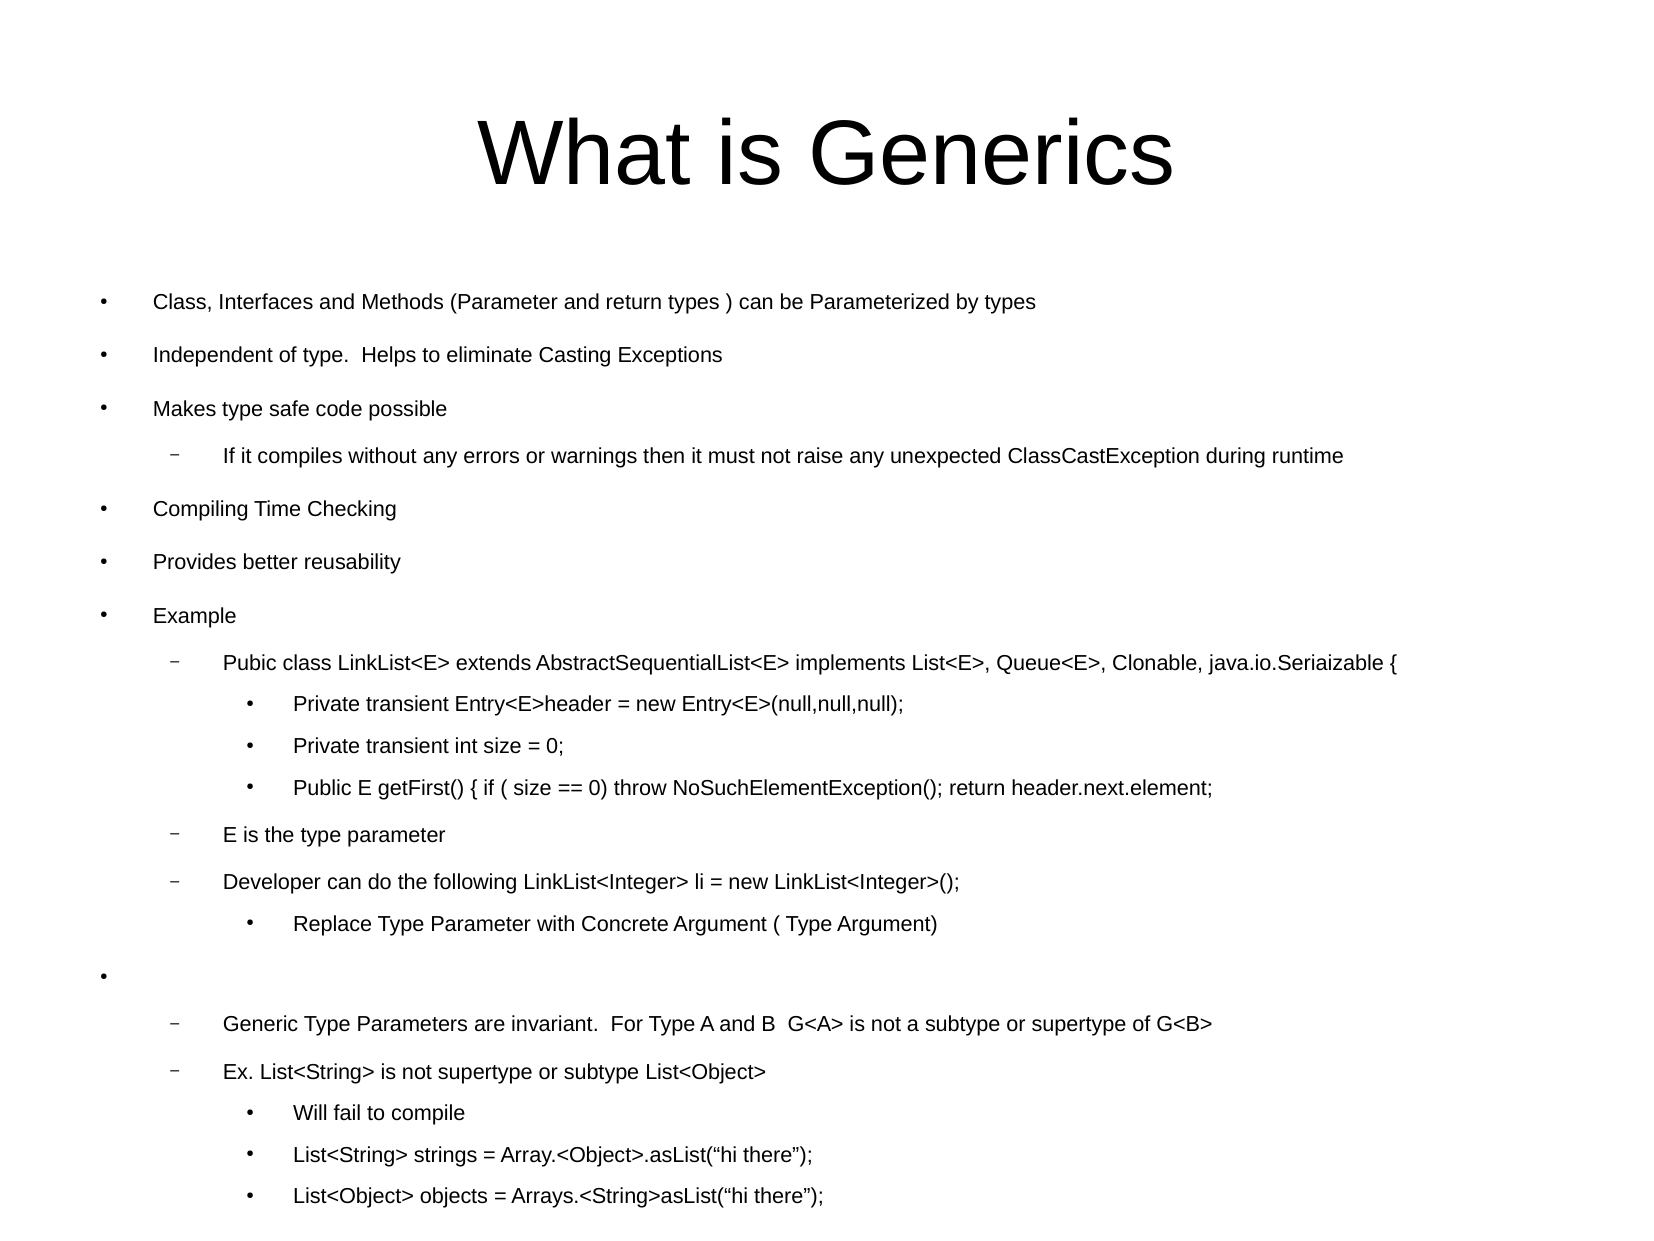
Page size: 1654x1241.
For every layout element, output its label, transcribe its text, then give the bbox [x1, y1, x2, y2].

title What is Generics [82, 56, 1571, 250]
list Class, Interfaces and Methods (Parameter and return types ) can be Parameterized by types Independent of type. Helps to eliminate Casting Exceptions Makes type safe code possible If it compiles without any errors or warnings then it must not raise any unexpected ClassCastException during runtime Compiling Time Checking Provides better reusability Example Pubic class LinkList<E> extends AbstractSequentialList<E> implements List<E>, Queue<E>, Clonable, java.io.Seriaizable { Private transient Entry<E>header = new Entry<E>(null,null,null); Private transient int size = 0; Public E getFirst() { if ( size == 0) throw NoSuchElementException(); return header.next.element; E is the type parameter Developer can do the following LinkList<Integer> li = new LinkList<Integer>(); Replace Type Parameter with Concrete Argument ( Type Argument) Generic Type Parameters are invariant. For Type A and B G<A> is not a subtype or supertype of G<B> Ex. List<String> is not supertype or subtype List<Object> Will fail to compile List<String> strings = Array.<Object>.asList(“hi there”); List<Object> objects = Arrays.<String>asList(“hi there”); [82, 290, 1571, 1216]
